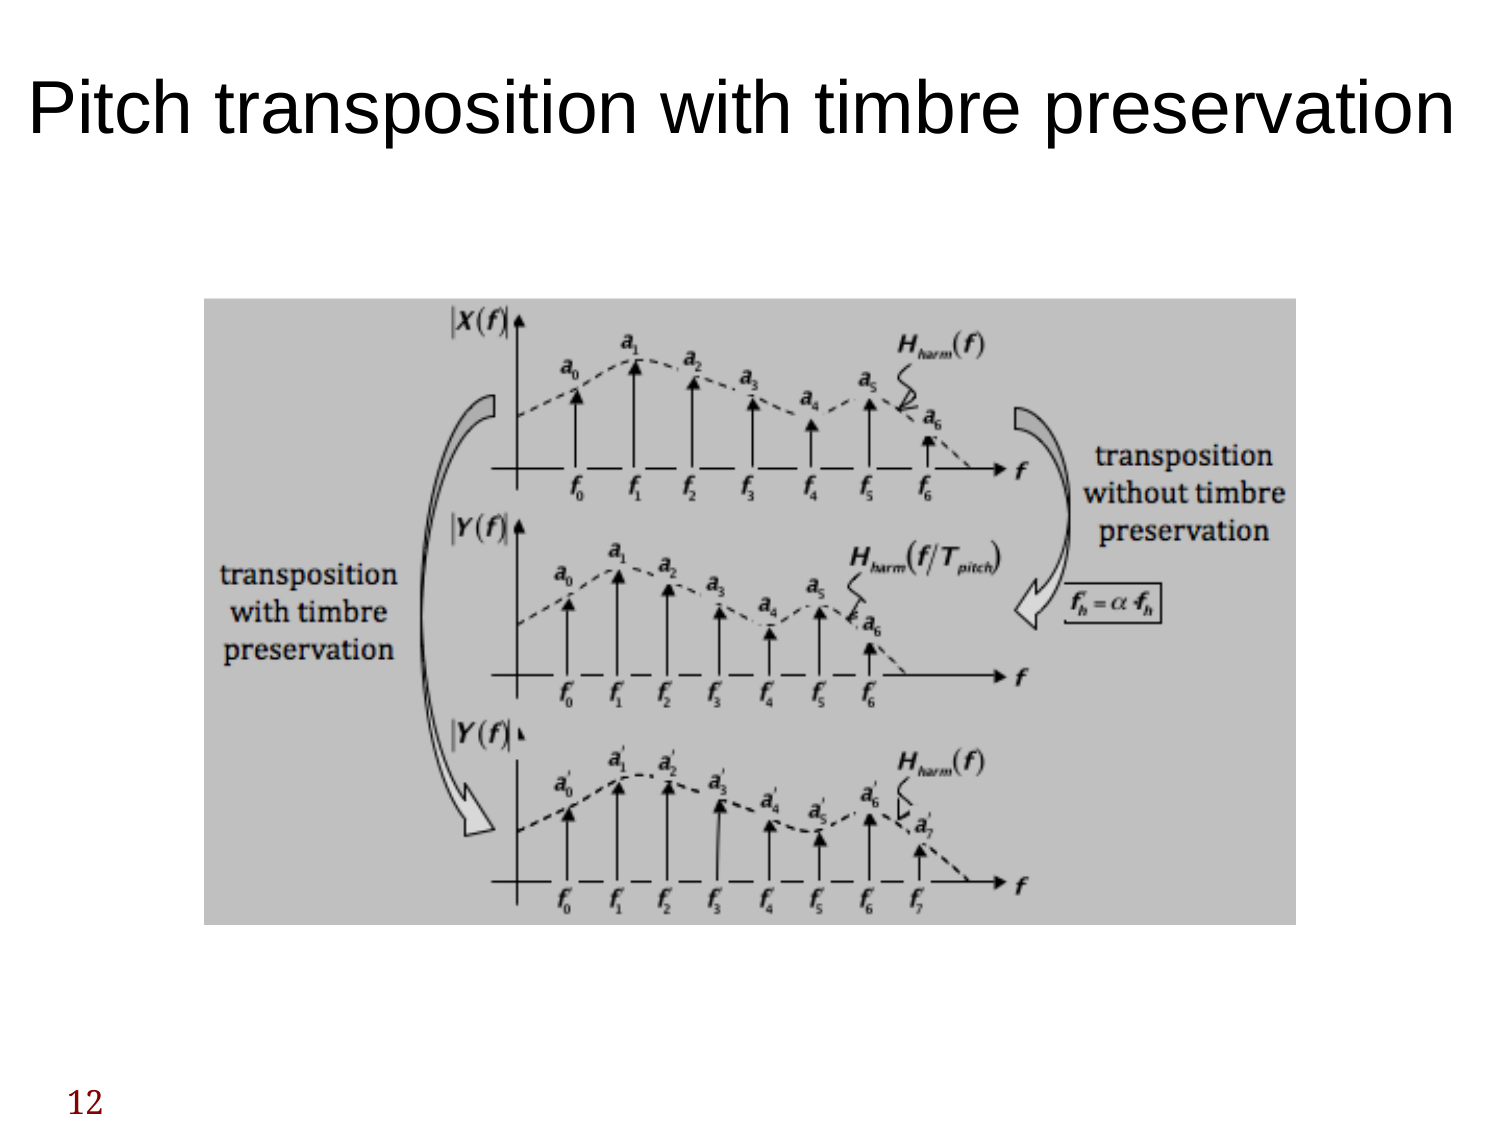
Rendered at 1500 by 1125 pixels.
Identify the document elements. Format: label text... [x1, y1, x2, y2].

text_box <number> [66, 1081, 255, 1119]
title Pitch transposition with timbre preservation [0, 9, 1500, 198]
picture [204, 297, 1296, 925]
